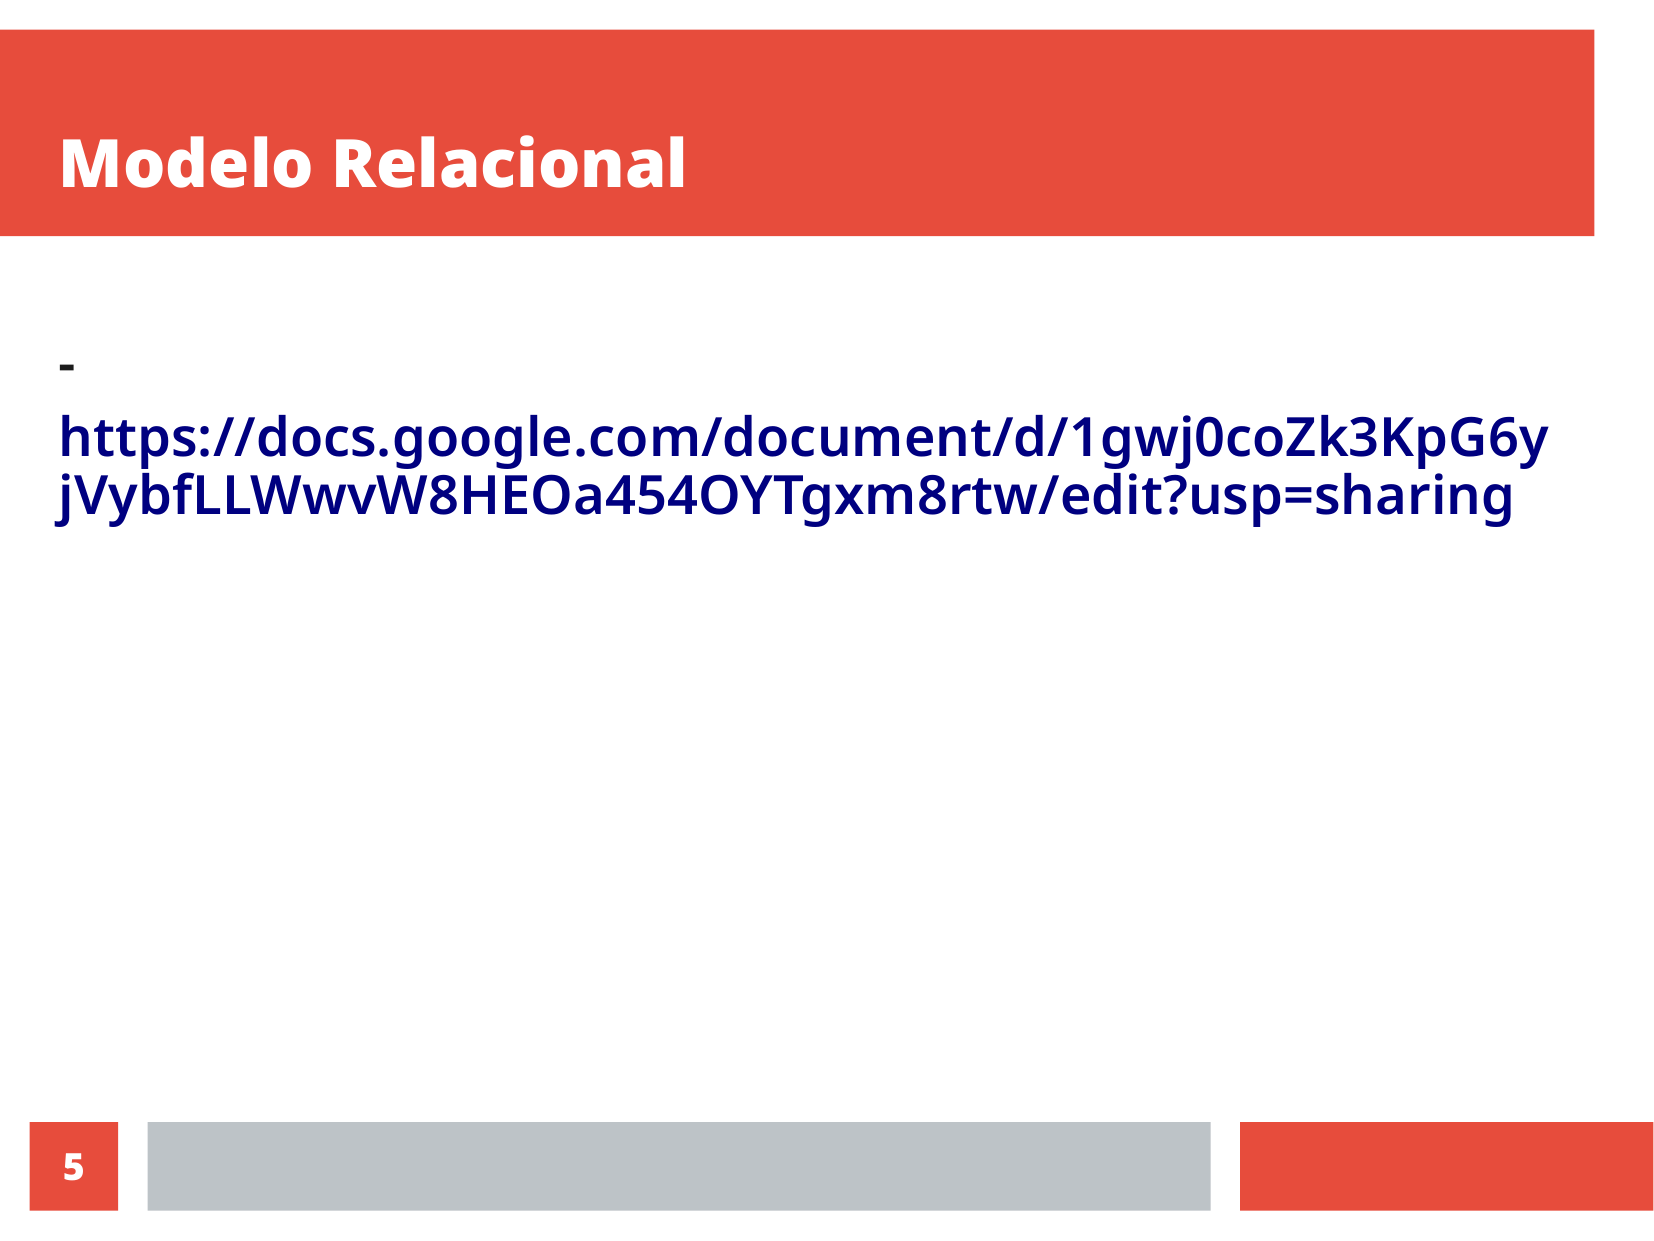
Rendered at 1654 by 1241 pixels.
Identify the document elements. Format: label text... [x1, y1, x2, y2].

title Modelo Relacional [59, 59, 1595, 207]
list -https://docs.google.com/document/d/1gwj0coZk3KpG6yjVybfLLWwvW8HEOa454OYTgxm8rtw/edit?usp=sharing [59, 324, 1565, 1093]
